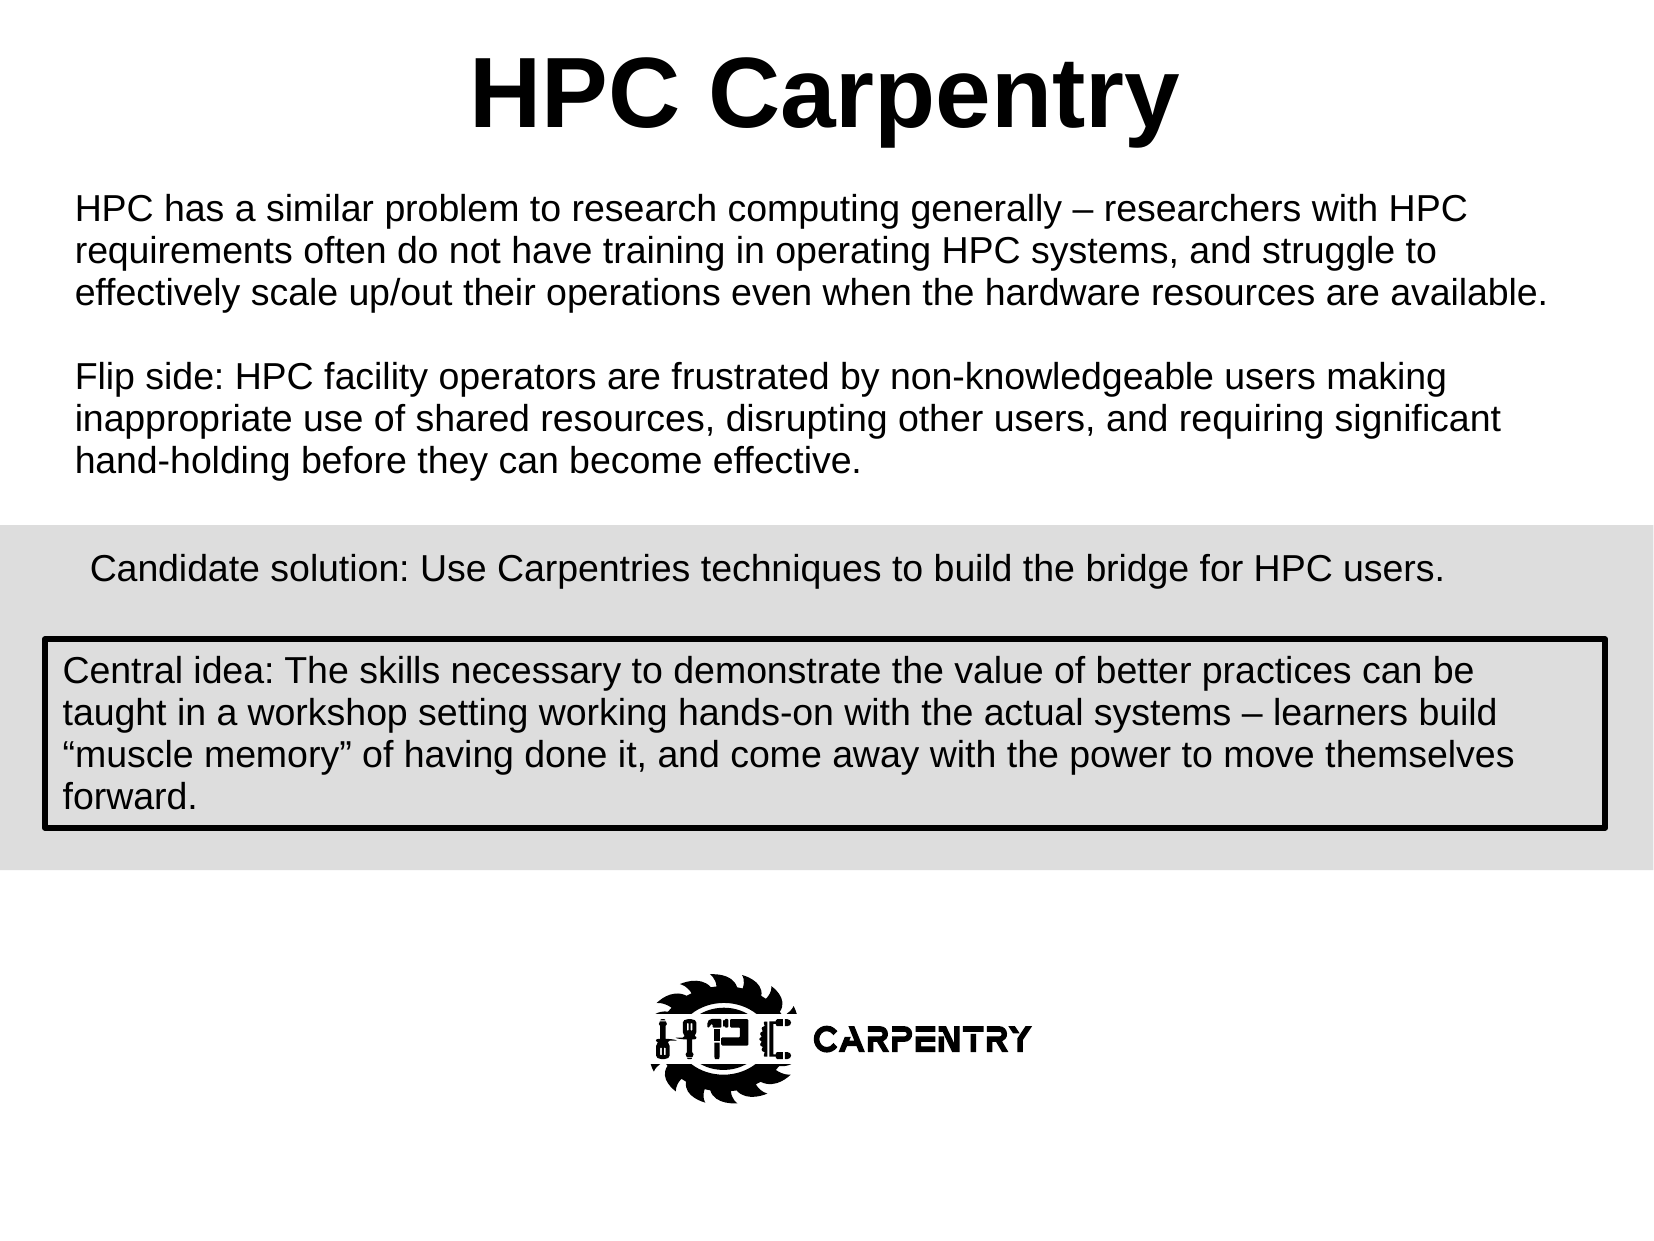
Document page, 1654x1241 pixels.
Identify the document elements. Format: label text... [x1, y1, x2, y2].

text_box Central idea: The skills necessary to demonstrate the value of better practices can be taught in a workshop setting working hands-on with the actual systems – learners build “muscle memory” of having done it, and come away with the power to move themselves forward. [45, 639, 1606, 828]
text_box [0, 525, 1654, 871]
text_box HPC Carpentry [45, 30, 1606, 166]
picture [586, 942, 1097, 1139]
text_box Candidate solution: Use Carpentries techniques to build the bridge for HPC users. [75, 540, 1561, 597]
text_box HPC has a similar problem to research computing generally – researchers with HPC requirements often do not have training in operating HPC systems, and struggle to effectively scale up/out their operations even when the hardware resources are available. Flip side: HPC facility operators are frustrated by non-knowledgeable users making inappropriate use of shared resources, disrupting other users, and requiring significant hand-holding before they can become effective. [60, 180, 1576, 489]
